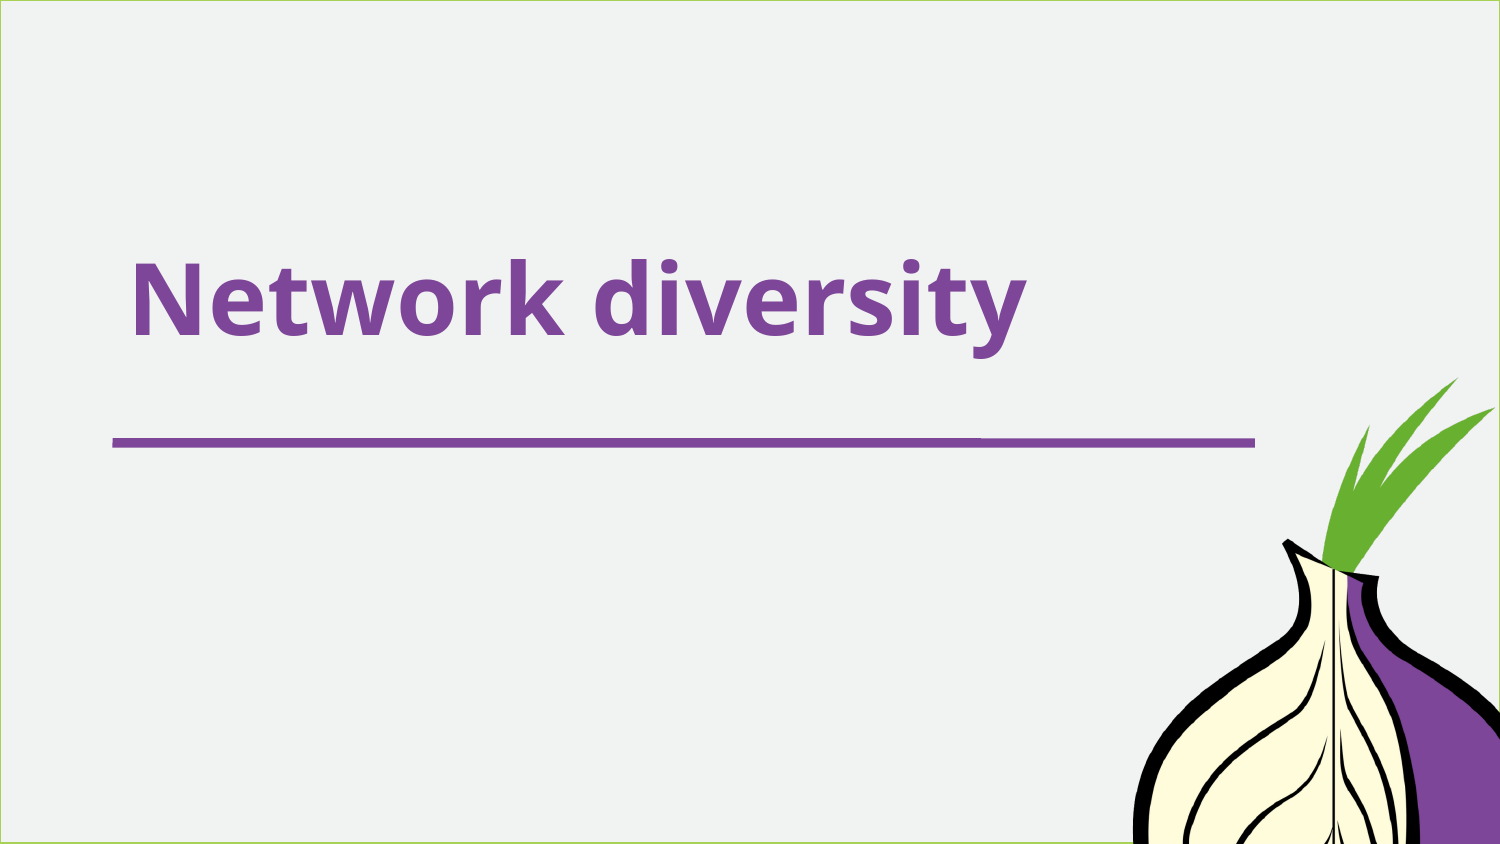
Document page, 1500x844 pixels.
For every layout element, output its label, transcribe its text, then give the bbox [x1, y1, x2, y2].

picture [1122, 377, 1500, 844]
text_box Network diversity [112, 148, 1387, 443]
